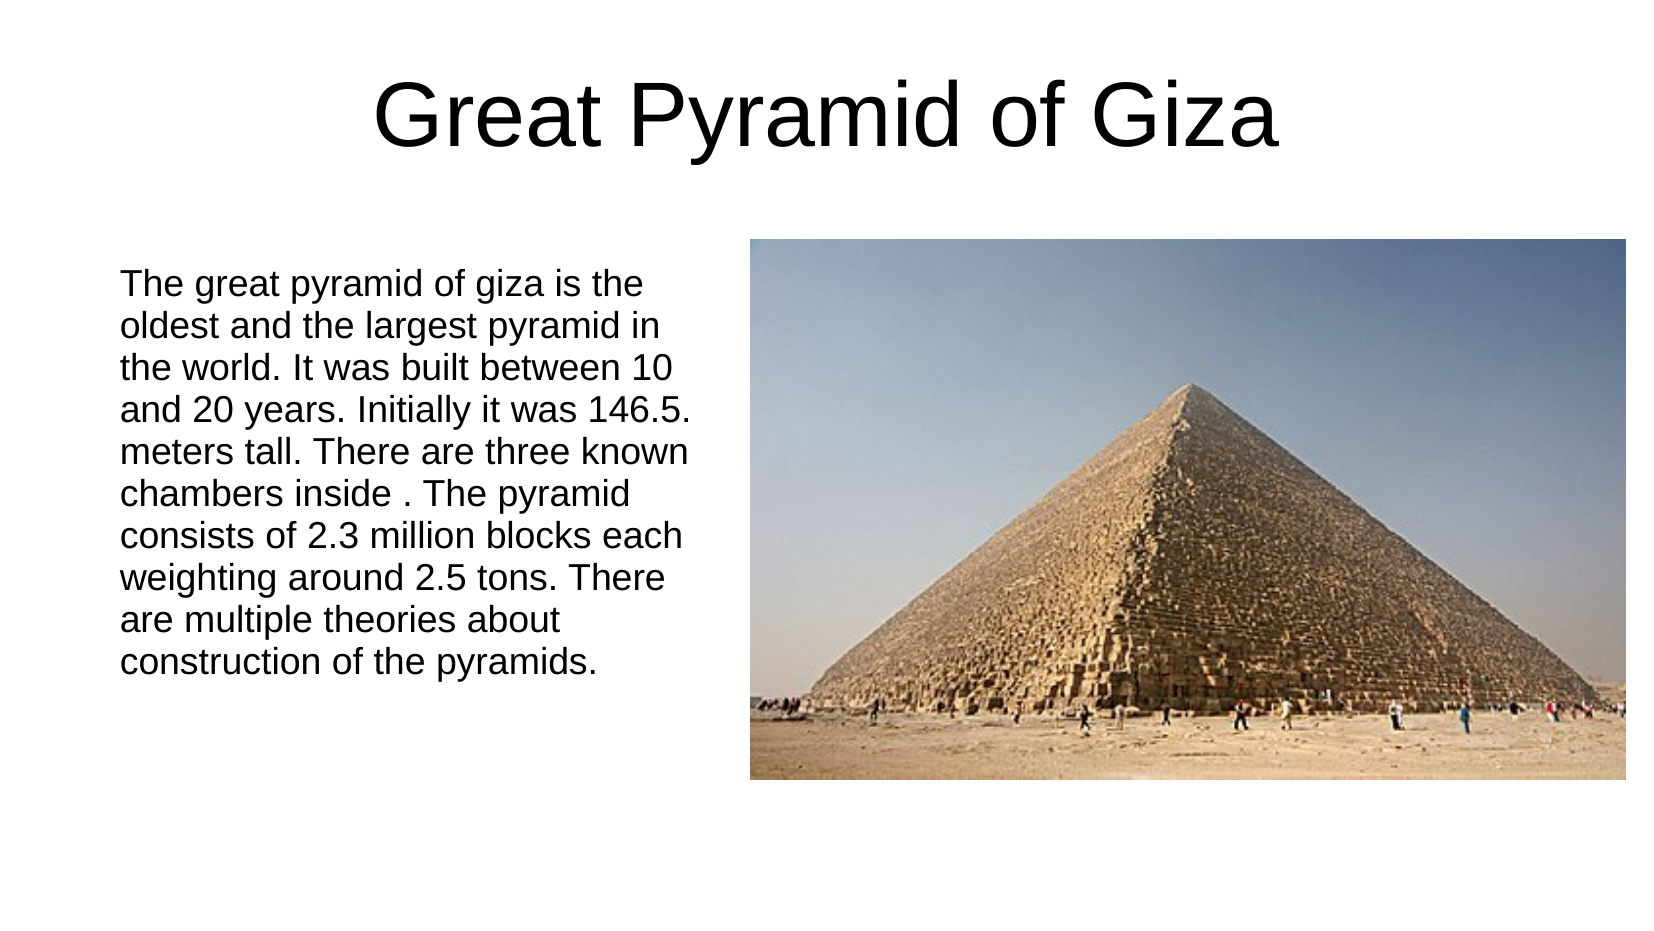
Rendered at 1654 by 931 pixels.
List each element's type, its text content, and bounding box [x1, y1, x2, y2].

title Great Pyramid of Giza [82, 37, 1571, 193]
picture [750, 239, 1626, 780]
text_box The great pyramid of giza is the oldest and the largest pyramid in the world. It was built between 10 and 20 years. Initially it was 146.5. meters tall. There are three known chambers inside . The pyramid consists of 2.3 million blocks each weighting around 2.5 tons. There are multiple theories about construction of the pyramids. [105, 255, 710, 690]
